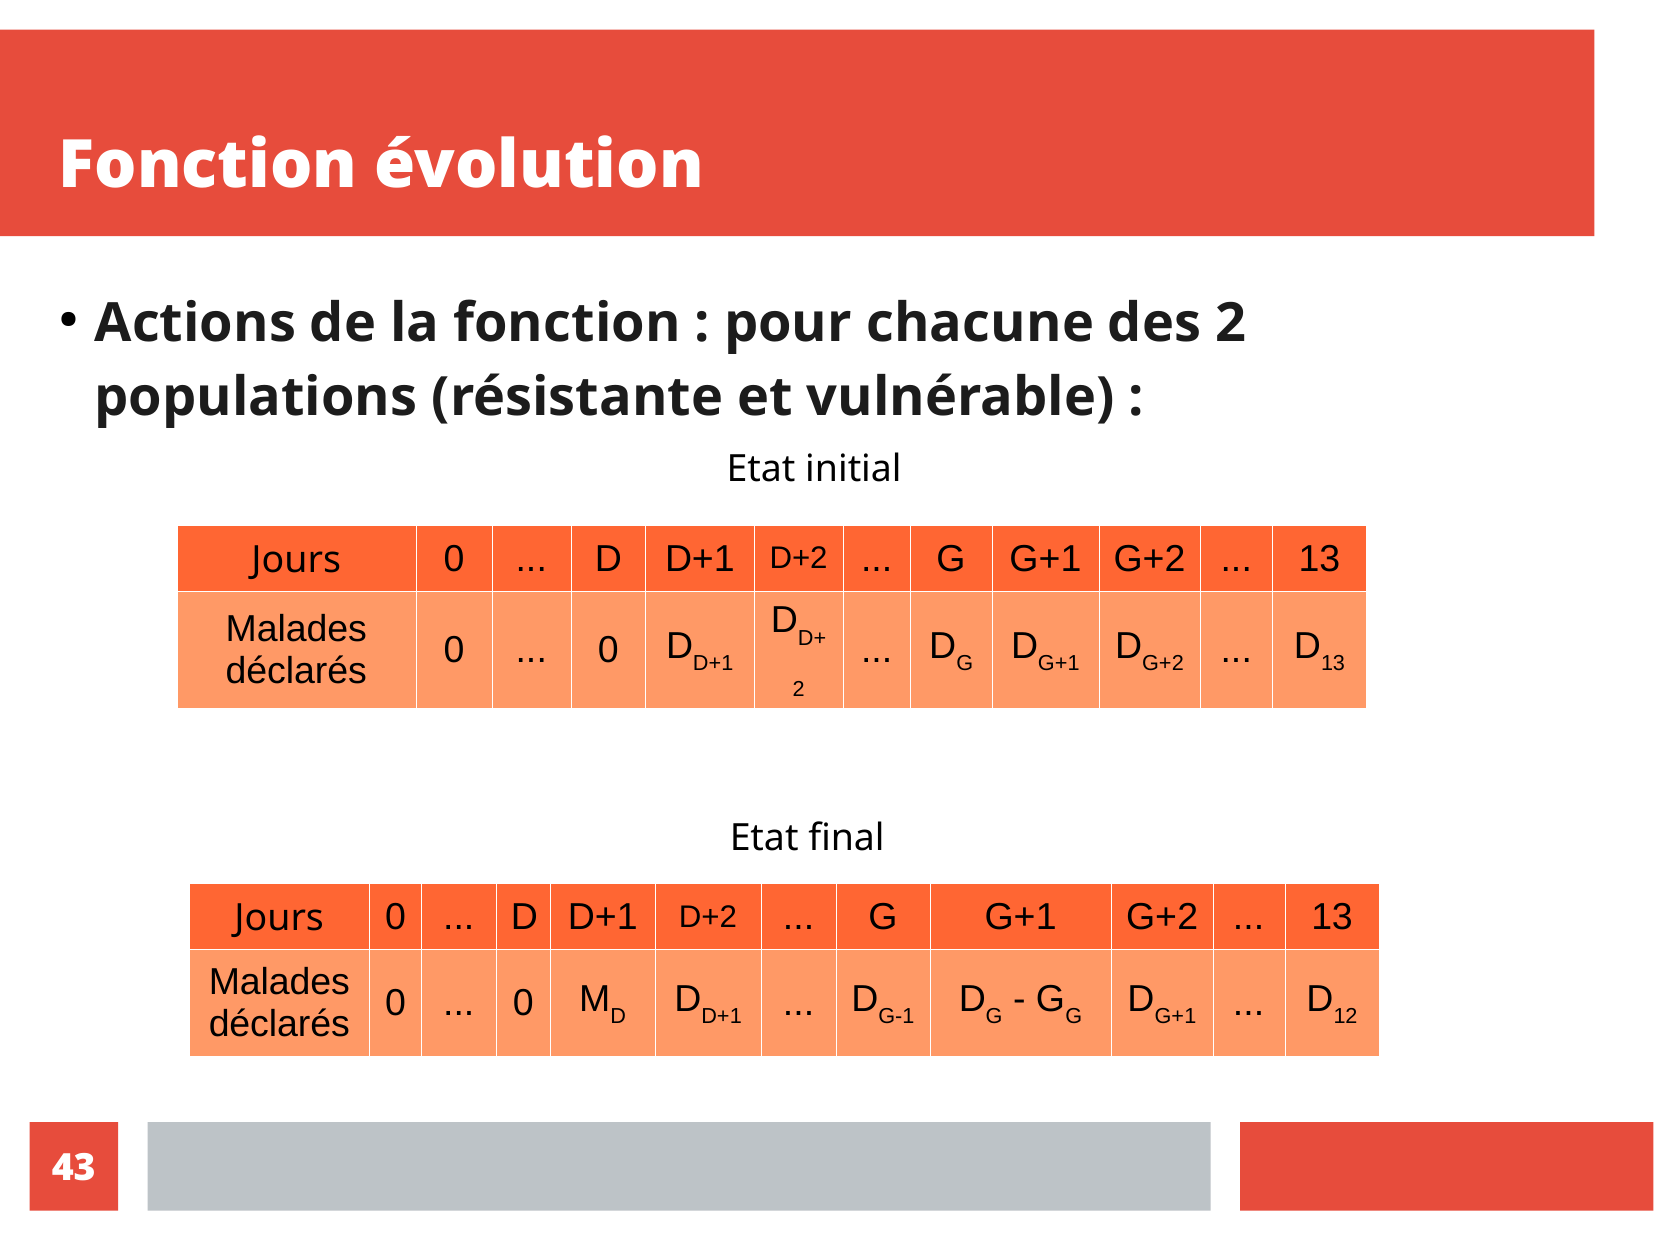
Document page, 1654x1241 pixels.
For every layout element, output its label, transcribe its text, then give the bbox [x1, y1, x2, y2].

table_header G+2 [1100, 526, 1200, 591]
table_header ... [493, 526, 571, 591]
table_cell 0 [417, 592, 492, 708]
table_header 13 [1286, 884, 1379, 949]
table_cell 0 [370, 950, 421, 1056]
table_cell Malades déclarés [190, 950, 369, 1056]
table_cell ... [1201, 592, 1272, 708]
table_cell D12 [1286, 950, 1379, 1056]
text_box Etat final [575, 803, 1040, 866]
table_header D+1 [551, 884, 655, 949]
table_cell Malades déclarés [178, 592, 416, 708]
table_cell DG - GG [931, 950, 1111, 1056]
table_cell 0 [497, 950, 550, 1056]
table_cell DD+1 [646, 592, 754, 708]
title Fonction évolution [59, 59, 1595, 207]
table_cell DG+1 [1112, 950, 1213, 1056]
table_cell 0 [572, 592, 645, 708]
table_header ... [762, 884, 836, 949]
table_header D+2 [656, 884, 761, 949]
table_header G+2 [1112, 884, 1213, 949]
table_header ... [844, 526, 910, 591]
table_cell ... [493, 592, 571, 708]
table_header 0 [417, 526, 492, 591]
table_header D [497, 884, 550, 949]
list Actions de la fonction : pour chacune des 2 populations (résistante et vulnérable) : [59, 283, 1565, 1052]
table_header ... [1201, 526, 1272, 591]
table_header G [837, 884, 930, 949]
table_cell DD+1 [656, 950, 761, 1056]
table_header ... [422, 884, 496, 949]
table_header D+1 [646, 526, 754, 591]
table_header 13 [1273, 526, 1366, 591]
table_header G [911, 526, 992, 591]
table_header G+1 [993, 526, 1099, 591]
table_cell DG [911, 592, 992, 708]
table_header G+1 [931, 884, 1111, 949]
table_header D [572, 526, 645, 591]
table_cell ... [844, 592, 910, 708]
table_cell ... [1214, 950, 1285, 1056]
table_cell DG+2 [1100, 592, 1200, 708]
text_box Etat initial [582, 433, 1047, 497]
table_header D+2 [755, 526, 843, 591]
table_cell DG+1 [993, 592, 1099, 708]
table_header Jours [190, 884, 369, 949]
table_cell ... [762, 950, 836, 1056]
table_header Jours [178, 526, 416, 591]
table_cell ... [422, 950, 496, 1056]
table_cell MD [551, 950, 655, 1056]
table_cell DG-1 [837, 950, 930, 1056]
table_cell DD+2 [755, 592, 843, 708]
table_cell D13 [1273, 592, 1366, 708]
table_header ... [1214, 884, 1285, 949]
table_header 0 [370, 884, 421, 949]
